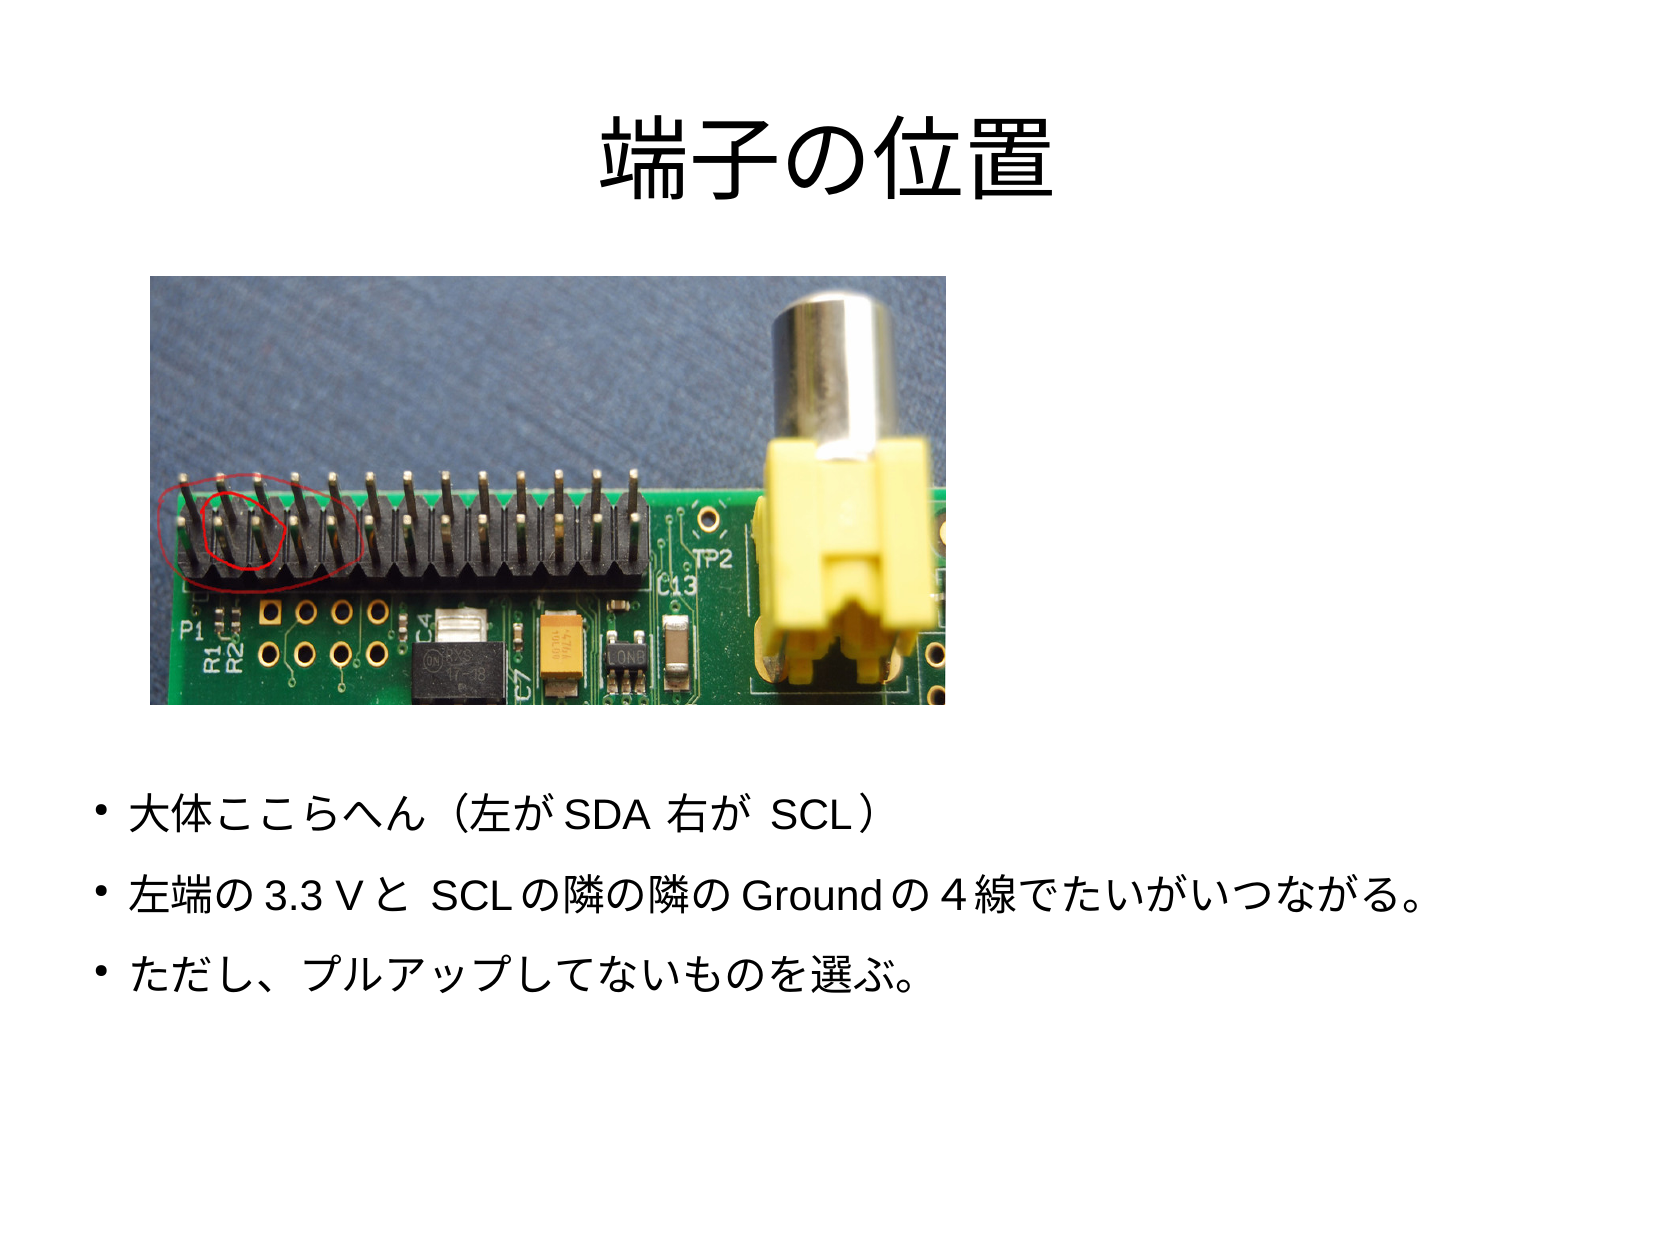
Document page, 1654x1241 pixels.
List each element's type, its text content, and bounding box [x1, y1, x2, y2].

list 大体ここらへん（左がSDA 右が SCL） 左端の3.3 Vと SCLの隣の隣のGroundの４線でたいがいつながる。 ただし、プルアップしてないものを選ぶ。 [82, 780, 1571, 1010]
title 端子の位置 [82, 49, 1571, 257]
picture [150, 276, 946, 706]
